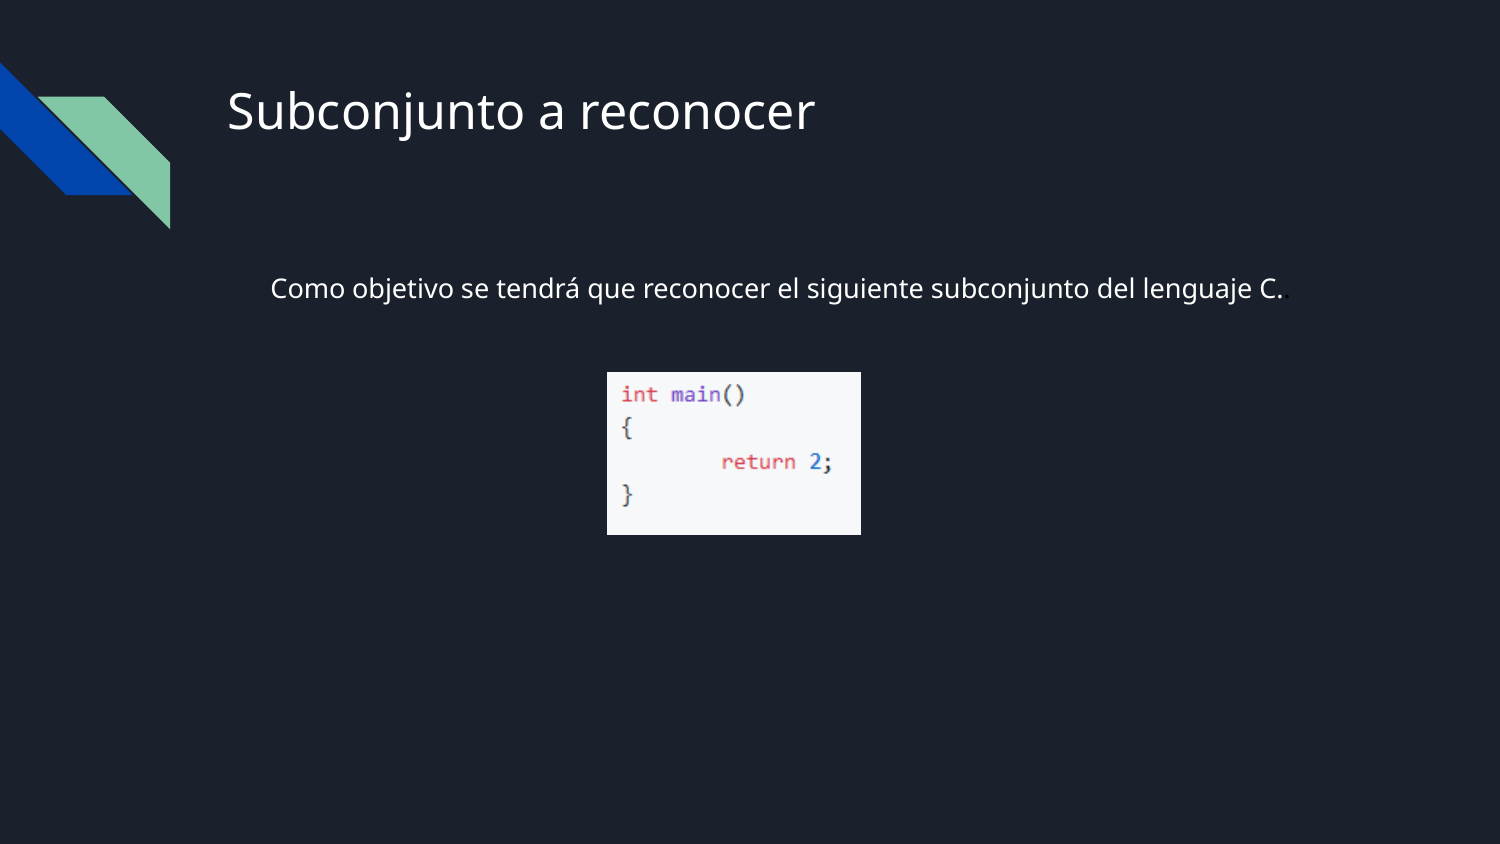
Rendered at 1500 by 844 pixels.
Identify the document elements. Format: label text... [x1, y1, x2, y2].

text_box Como objetivo se tendrá que reconocer el siguiente subconjunto del lenguaje C.. [255, 254, 1325, 373]
title Subconjunto a reconocer [212, 64, 1368, 215]
picture [607, 373, 861, 535]
